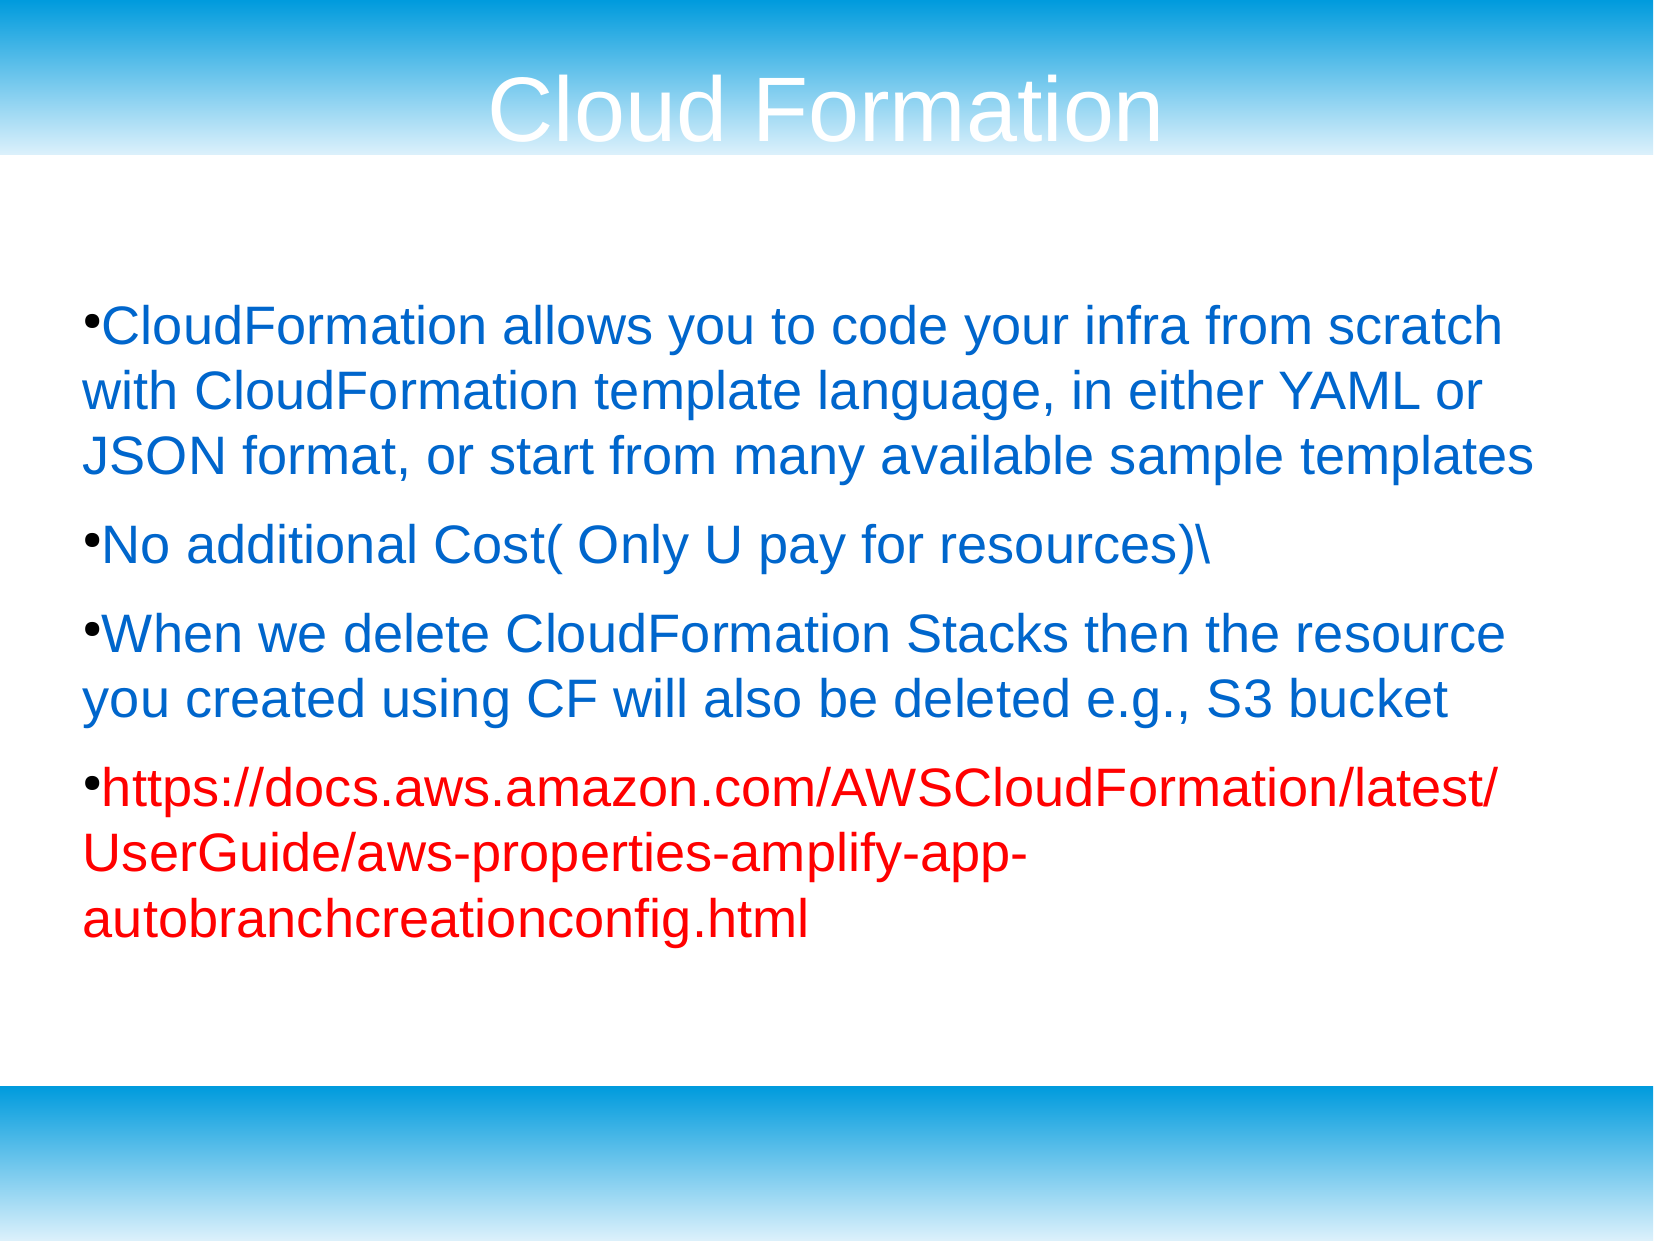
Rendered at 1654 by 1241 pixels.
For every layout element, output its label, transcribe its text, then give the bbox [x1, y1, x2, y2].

title Cloud Formation [82, 49, 1571, 155]
list CloudFormation allows you to code your infra from scratch with CloudFormation template language, in either YAML or JSON format, or start from many available sample templates No additional Cost( Only U pay for resources)\ When we delete CloudFormation Stacks then the resource you created using CF will also be deleted e.g., S3 bucket https://docs.aws.amazon.com/AWSCloudFormation/latest/UserGuide/aws-properties-amplify-app-autobranchcreationconfig.html [82, 290, 1571, 1010]
